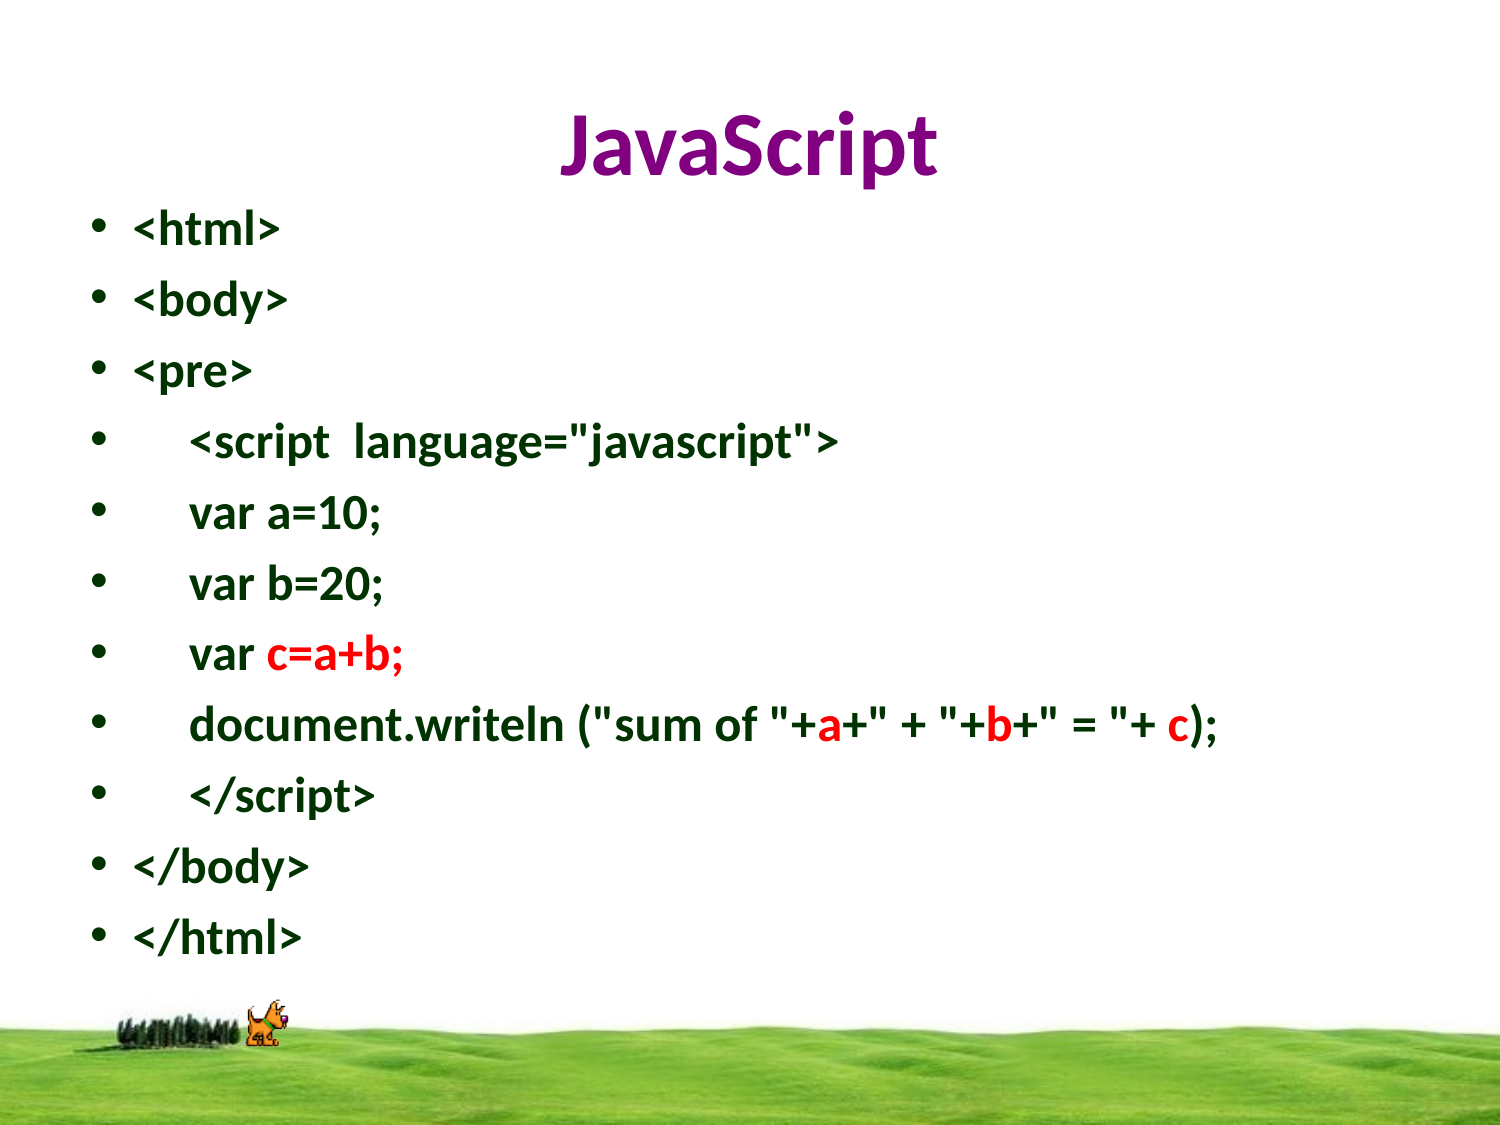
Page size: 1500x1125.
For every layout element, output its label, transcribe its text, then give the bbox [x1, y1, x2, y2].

title JavaScript [75, 45, 1425, 233]
picture [0, 995, 1500, 1125]
list <html> <body> <pre> <script language="javascript"> var a=10; var b=20; var c=a+b; document.writeln ("sum of "+a+" + "+b+" = "+ c); </script> </body> </html> [75, 187, 1338, 975]
